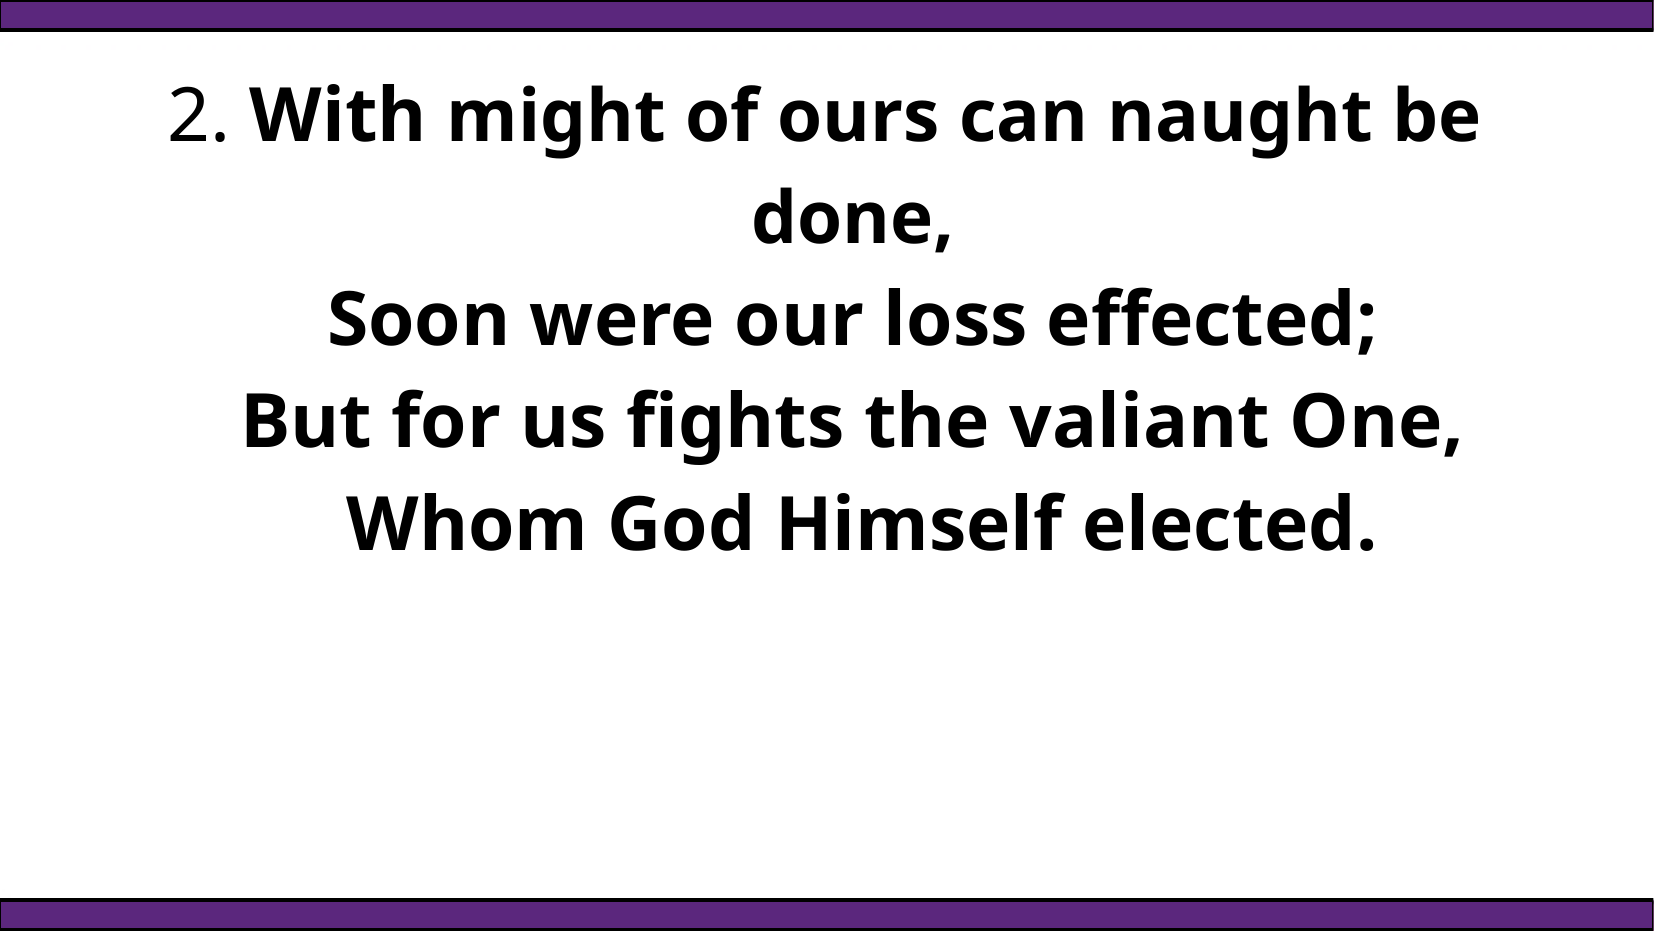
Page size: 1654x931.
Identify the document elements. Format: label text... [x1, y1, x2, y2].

picture [0, 31, 1654, 900]
text_box 2. With might of ours can naught be done, Soon were our loss effected; But for us fights the valiant One, Whom God Himself elected. [60, 53, 1591, 496]
text_box [0, 0, 1654, 31]
text_box [0, 900, 1654, 931]
